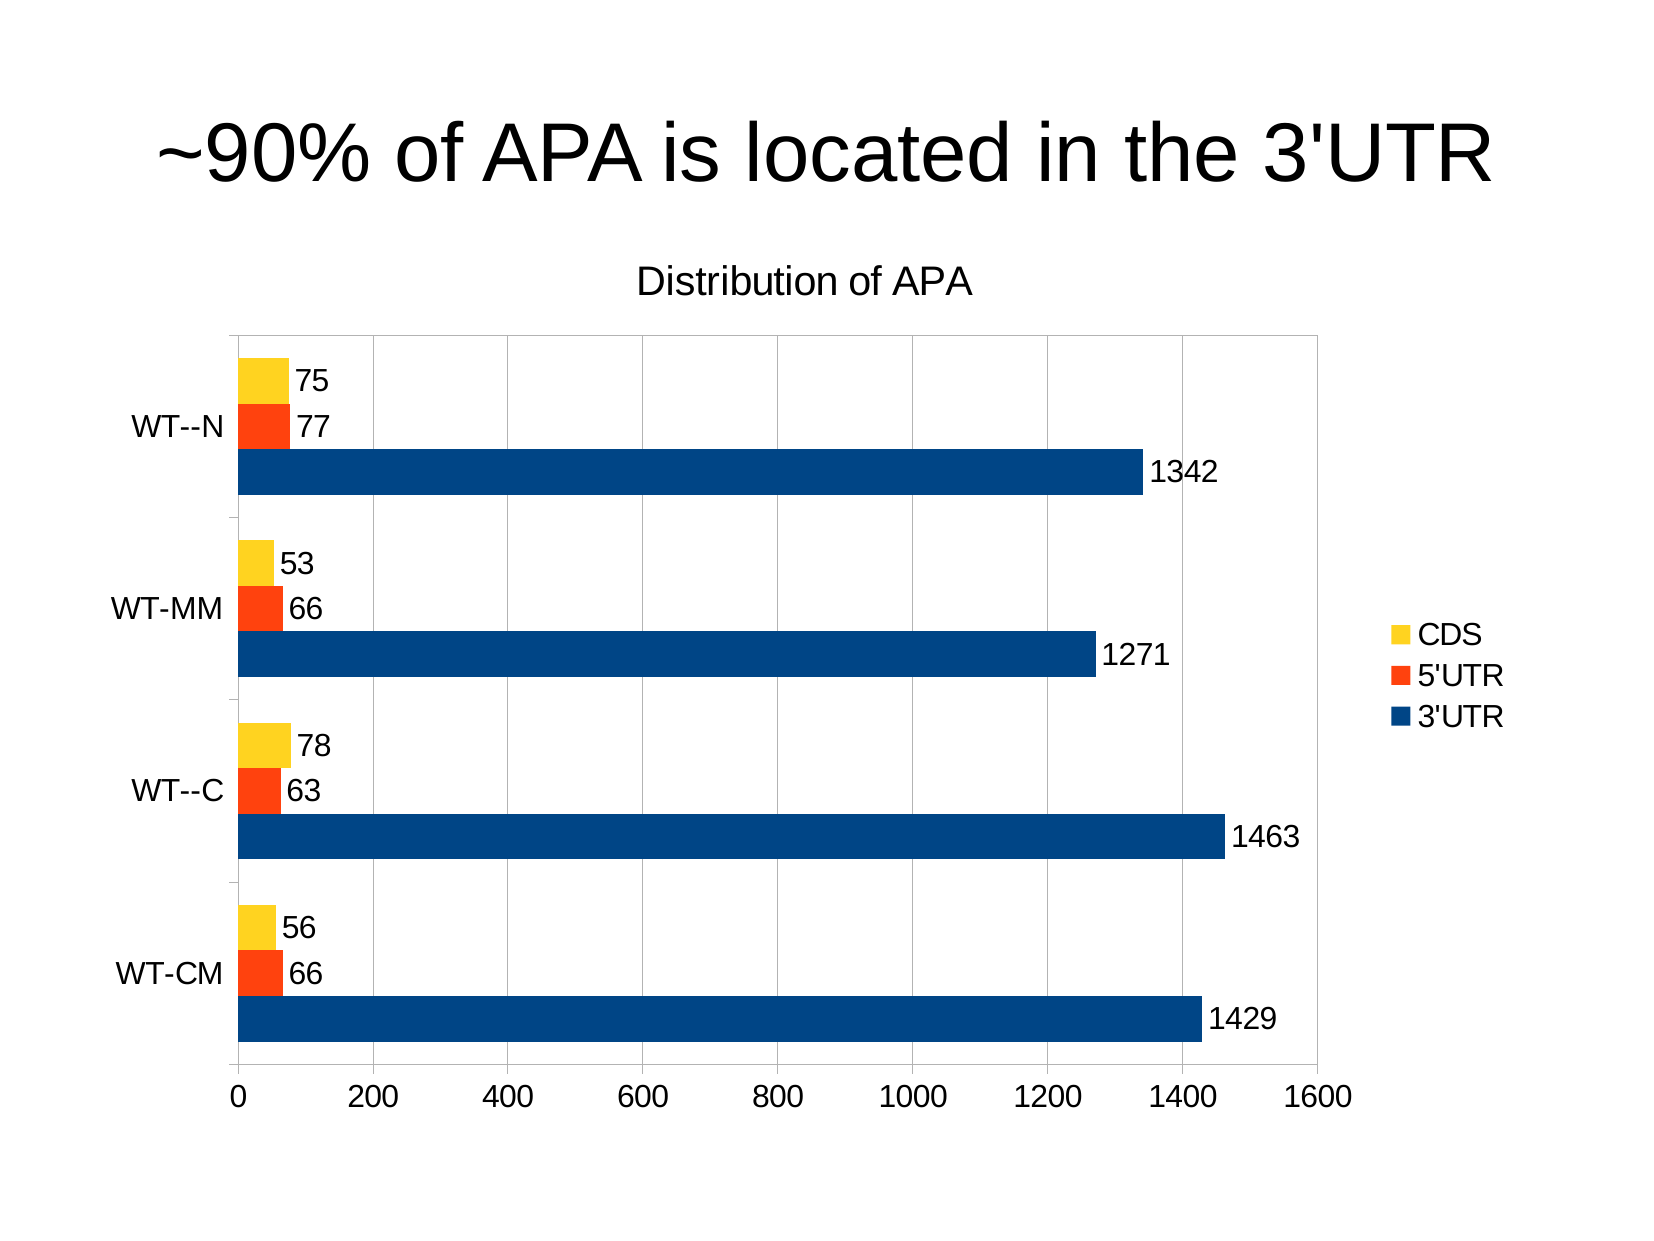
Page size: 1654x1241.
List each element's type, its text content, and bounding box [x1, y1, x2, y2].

chart [81, 219, 1527, 1132]
title ~90% of APA is located in the 3'UTR [82, 49, 1571, 257]
